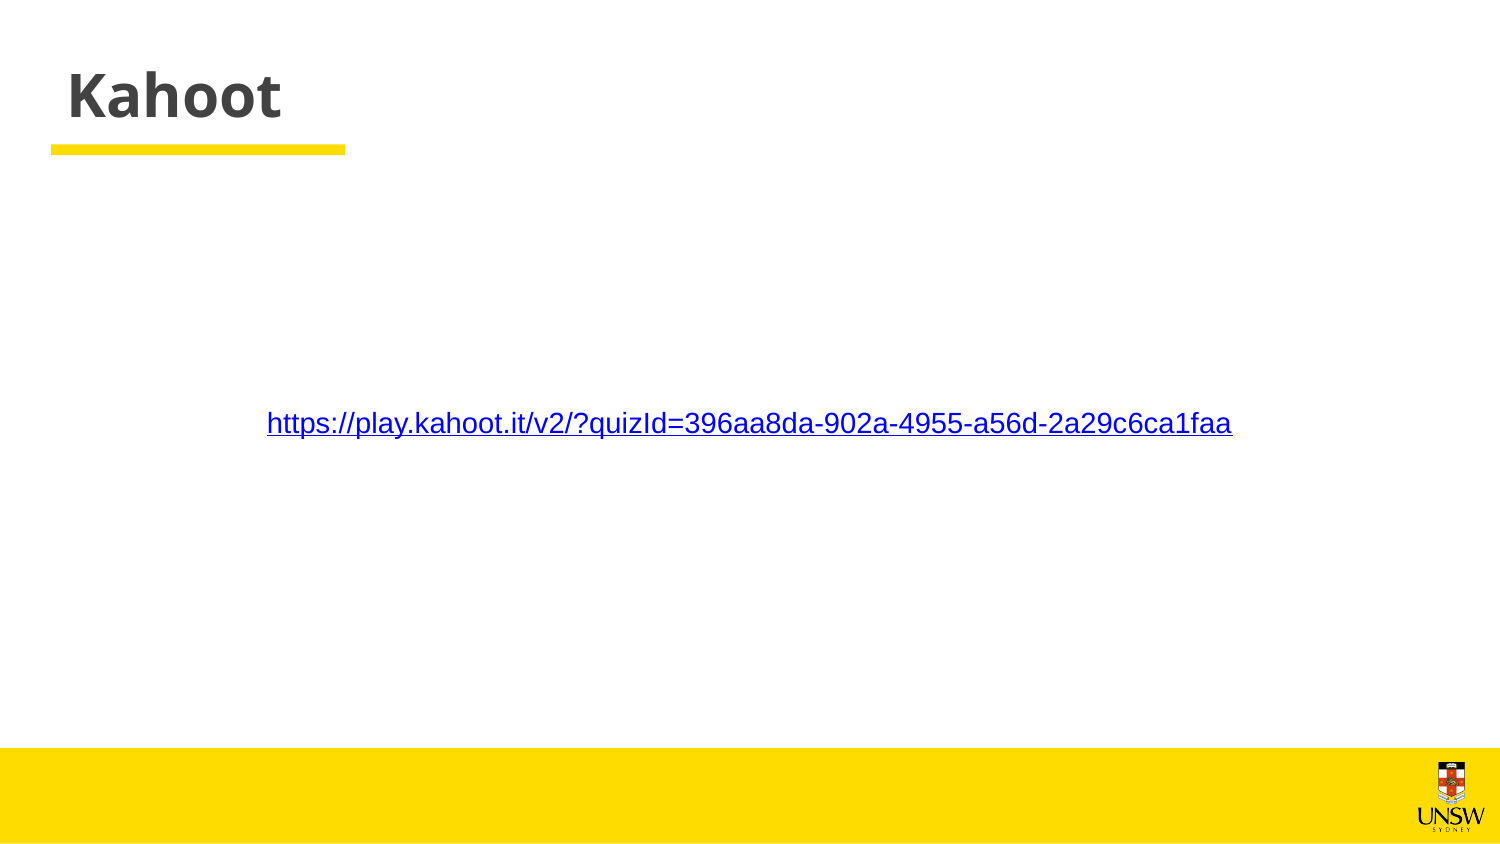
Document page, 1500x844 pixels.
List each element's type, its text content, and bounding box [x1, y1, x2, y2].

text_box Kahoot [51, 24, 1449, 145]
picture [1418, 762, 1485, 832]
text_box https://play.kahoot.it/v2/?quizId=396aa8da-902a-4955-a56d-2a29c6ca1faa [214, 388, 1286, 524]
text_box [51, 144, 346, 156]
